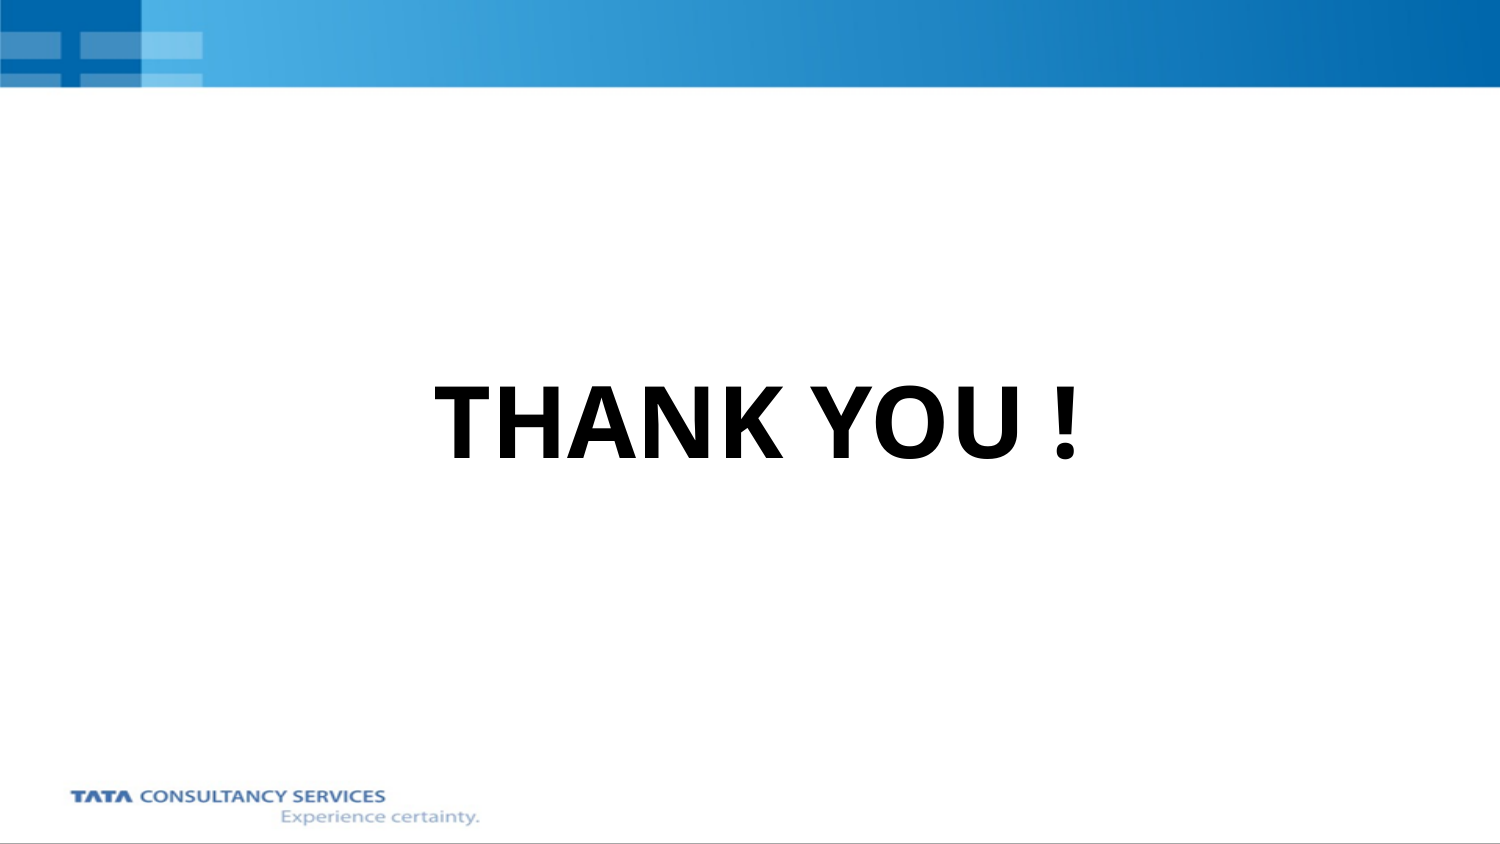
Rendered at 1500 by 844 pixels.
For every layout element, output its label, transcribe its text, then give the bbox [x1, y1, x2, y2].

picture [0, 0, 1500, 843]
text_box THANK YOU ! [193, 351, 1321, 493]
